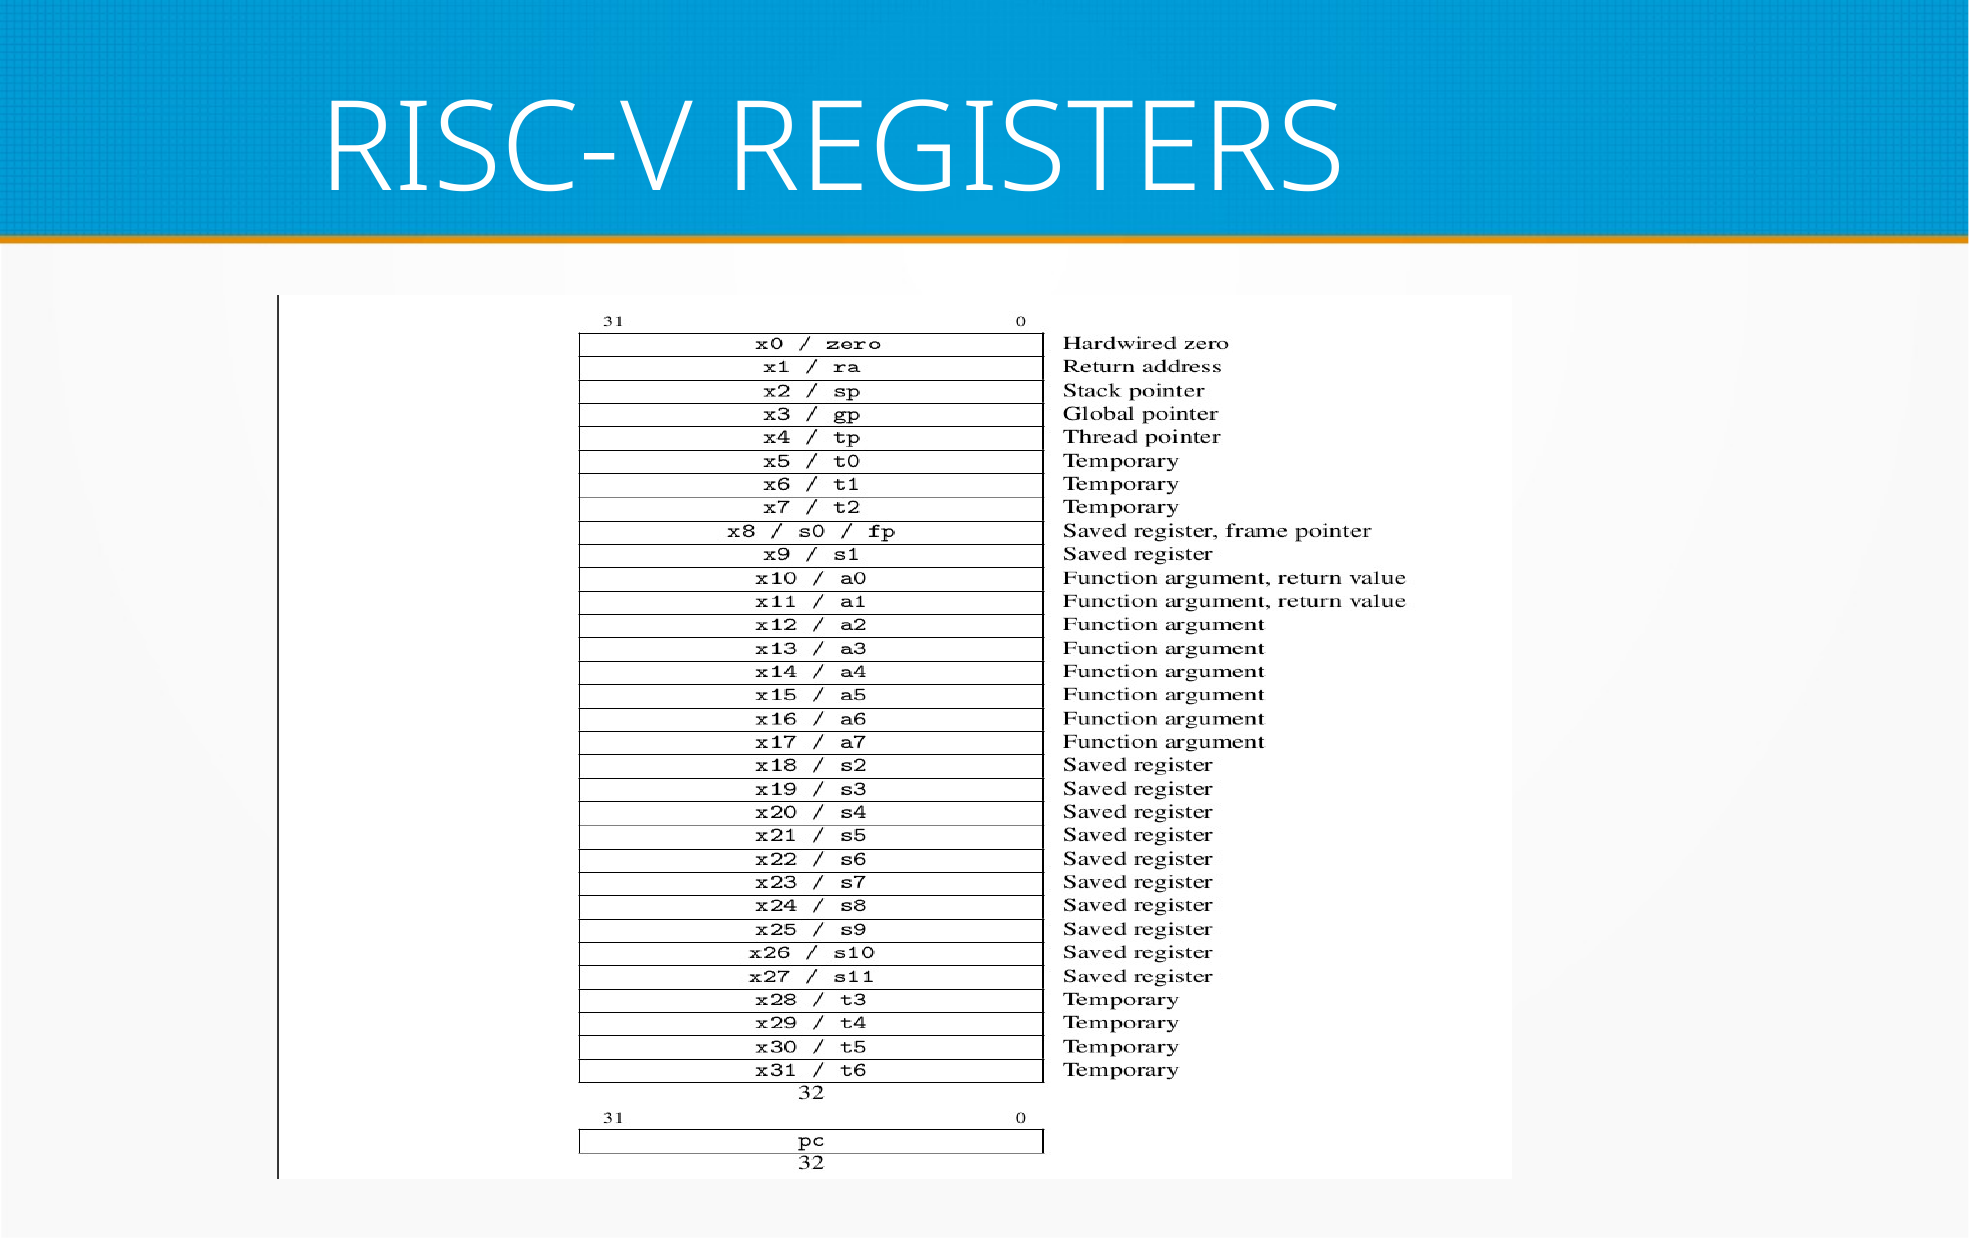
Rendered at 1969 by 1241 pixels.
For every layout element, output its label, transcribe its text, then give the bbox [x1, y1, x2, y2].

title RISC-V REGISTERS [98, 19, 1870, 227]
picture [0, 233, 1969, 1241]
